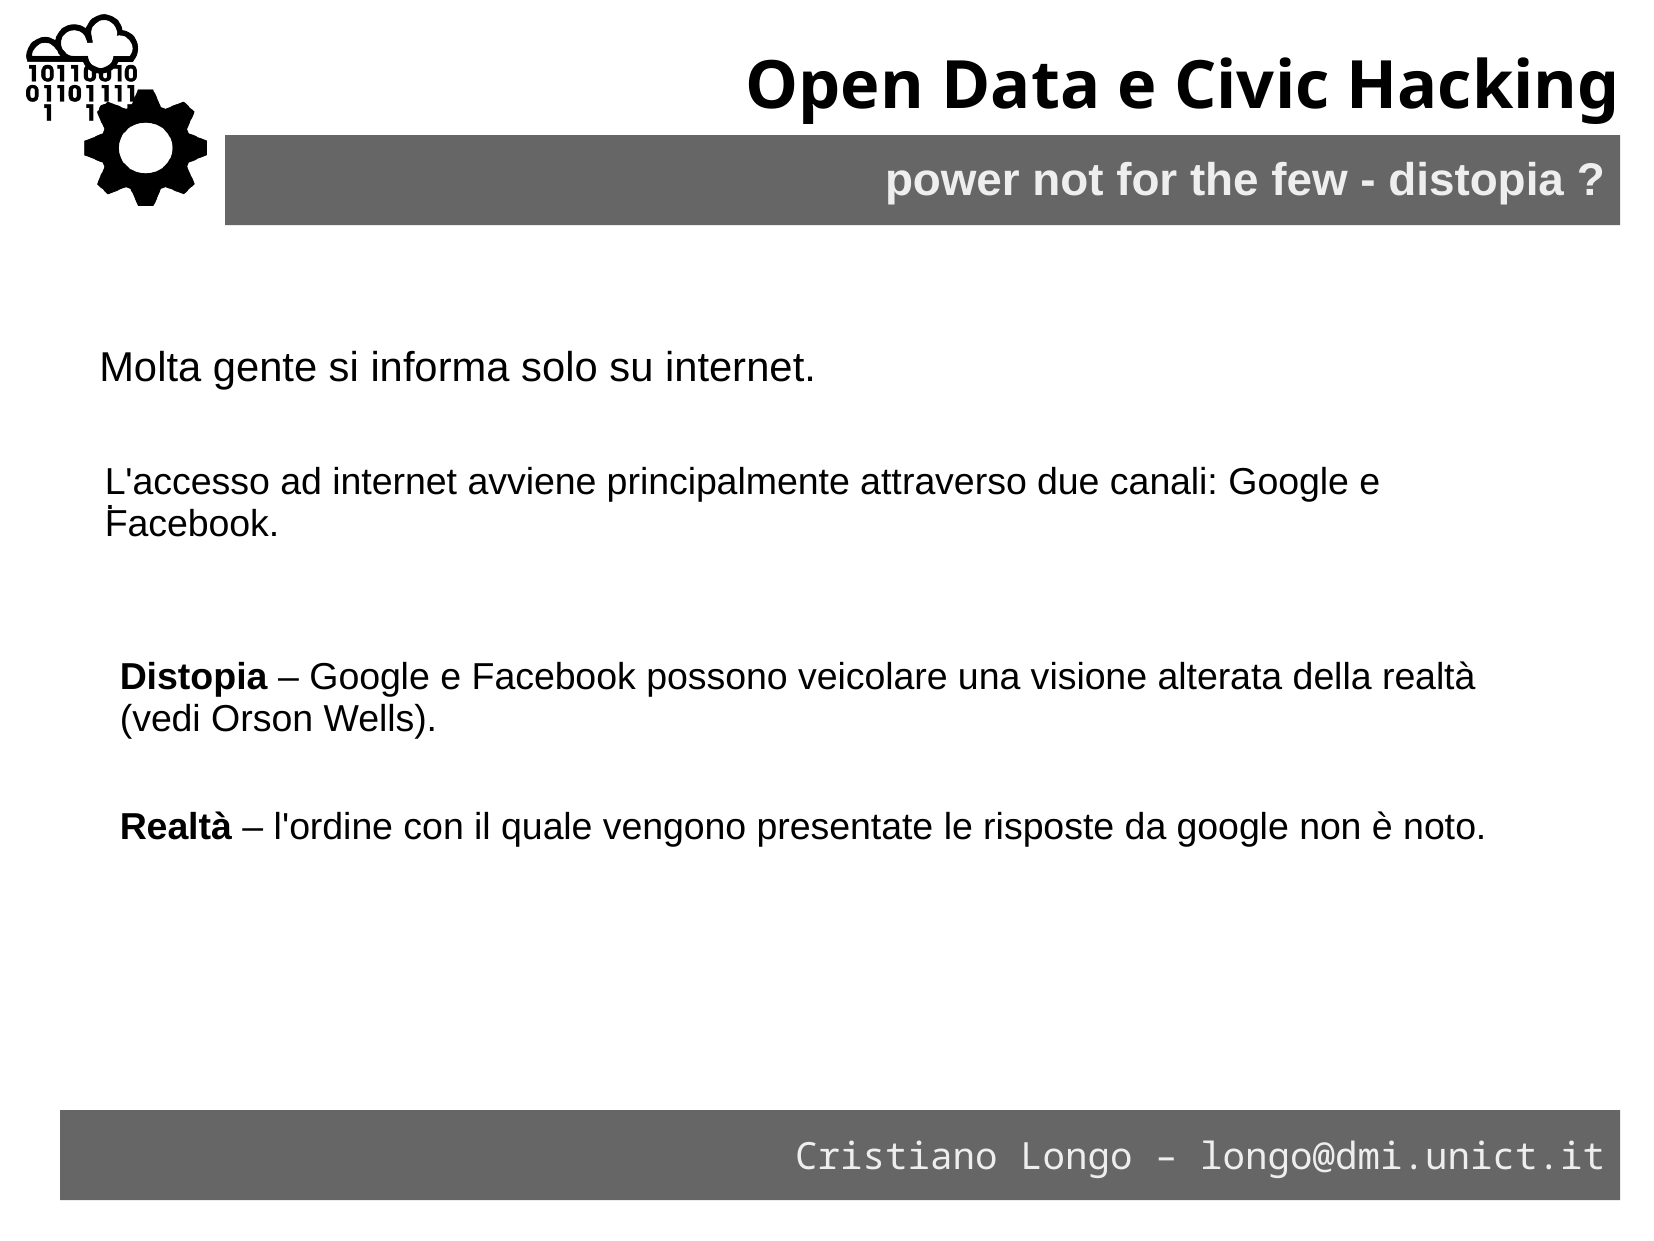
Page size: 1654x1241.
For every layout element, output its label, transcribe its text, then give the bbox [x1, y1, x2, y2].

text_box Distopia – Google e Facebook possono veicolare una visione alterata della realtà (vedi Orson Wells). [105, 648, 1561, 747]
text_box Open Data e Civic Hacking [285, 30, 1636, 123]
text_box Cristiano Longo – longo@dmi.unict.it [60, 1110, 1621, 1201]
text_box Molta gente si informa solo su internet. [84, 336, 1570, 439]
text_box Realtà – l'ordine con il quale vengono presentate le risposte da google non è noto. [105, 798, 1502, 856]
picture [26, 14, 207, 206]
text_box L'accesso ad internet avviene principalmente attraverso due canali: Google e Facebook. [90, 453, 1576, 552]
text_box power not for the few - distopia ? [225, 135, 1621, 226]
